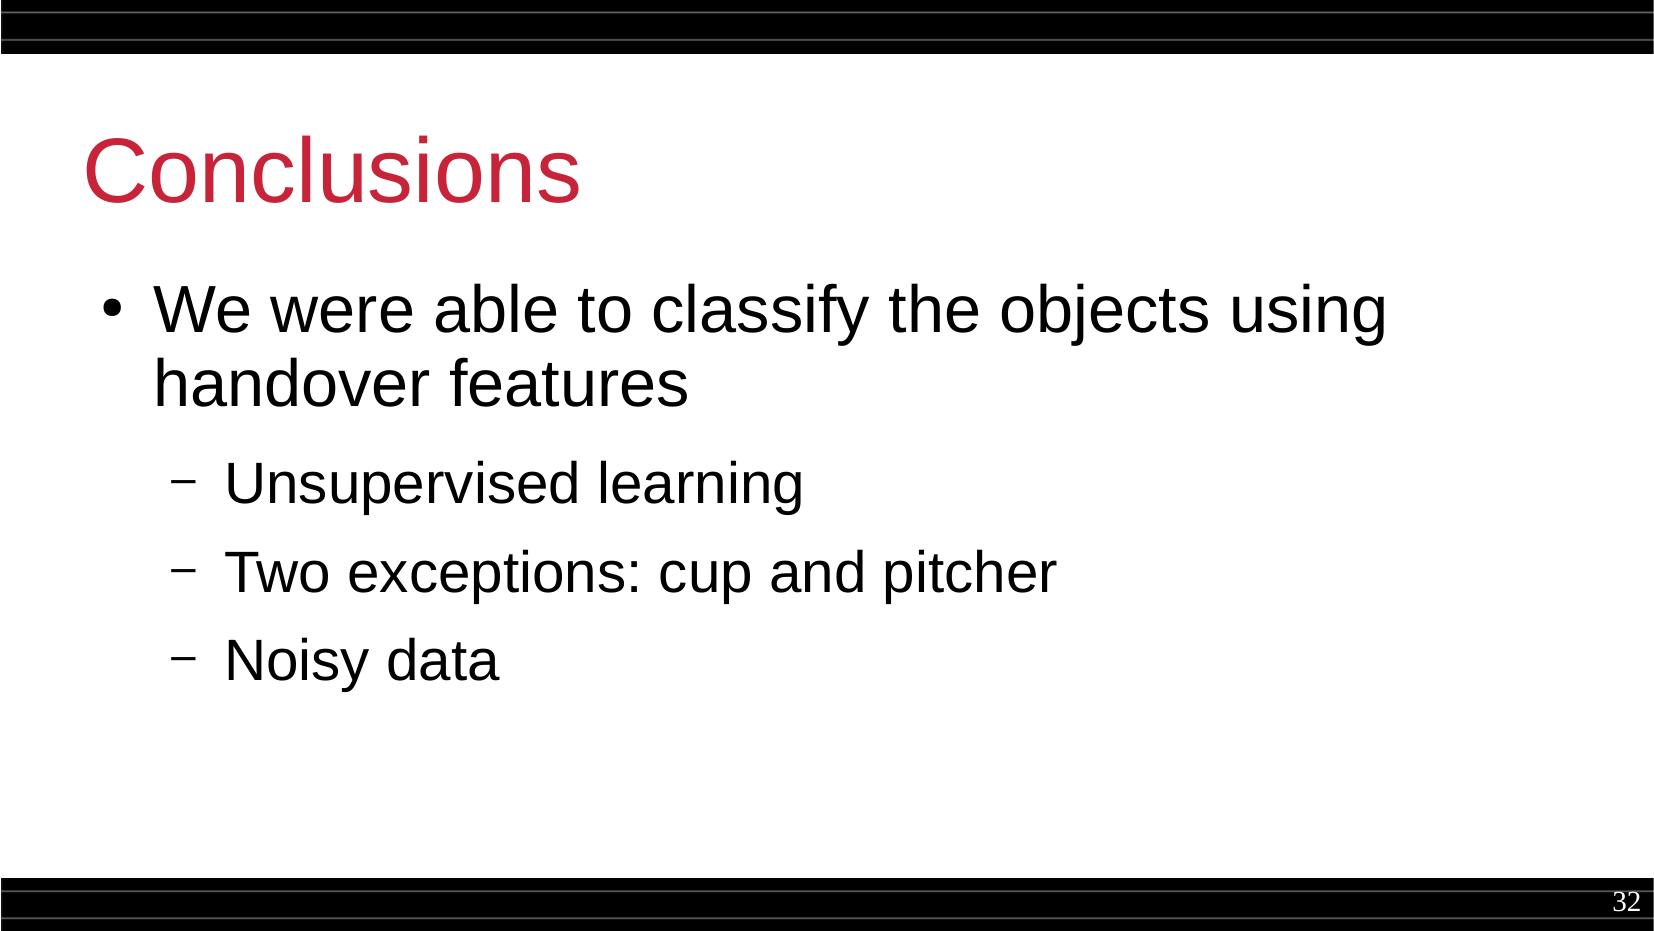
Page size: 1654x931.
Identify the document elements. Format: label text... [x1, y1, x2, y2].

list We were able to classify the objects using handover features Unsupervised learning Two exceptions: cup and pitcher Noisy data [82, 271, 1571, 758]
picture [1, 878, 1654, 931]
picture [1, 0, 1654, 54]
title Conclusions [82, 92, 1571, 249]
